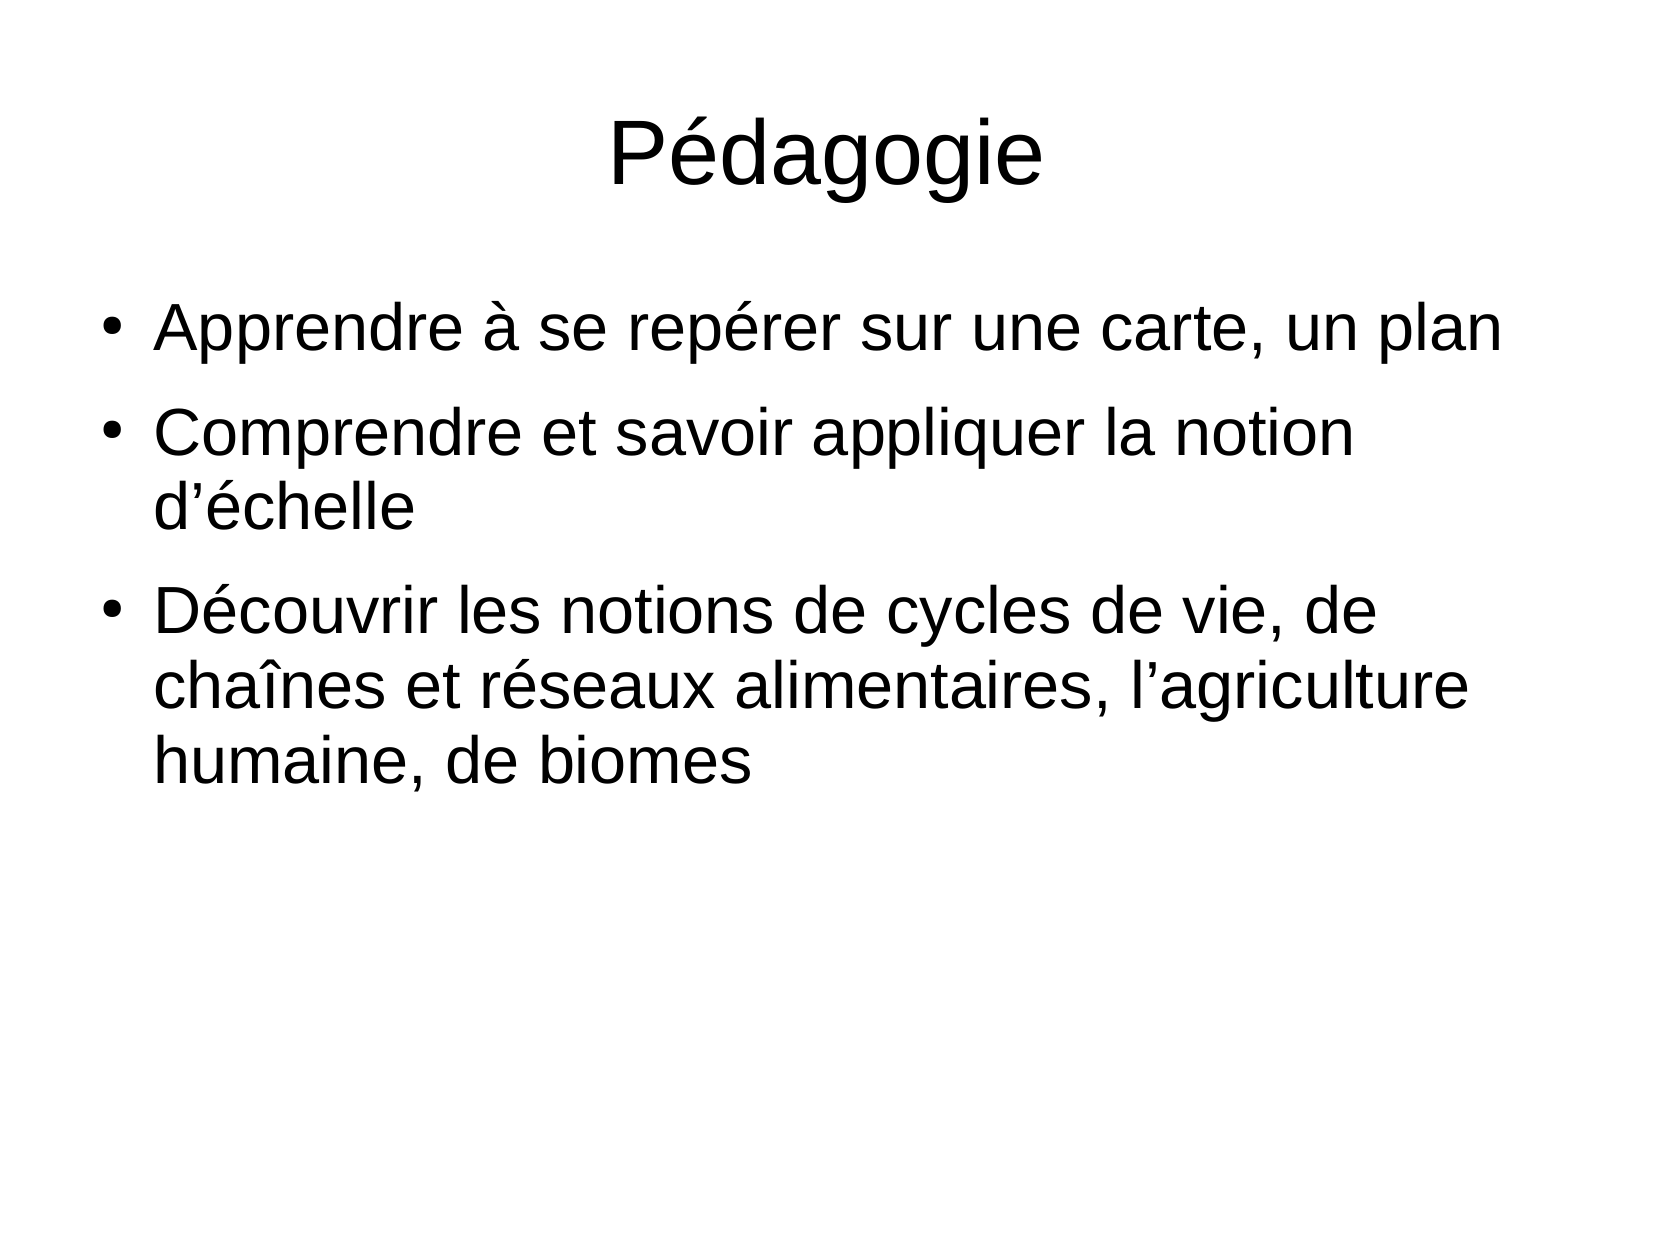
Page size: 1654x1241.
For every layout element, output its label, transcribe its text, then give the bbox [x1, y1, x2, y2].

list Apprendre à se repérer sur une carte, un plan Comprendre et savoir appliquer la notion d’échelle Découvrir les notions de cycles de vie, de chaînes et réseaux alimentaires, l’agriculture humaine, de biomes [82, 290, 1571, 1010]
title Pédagogie [82, 49, 1571, 257]
